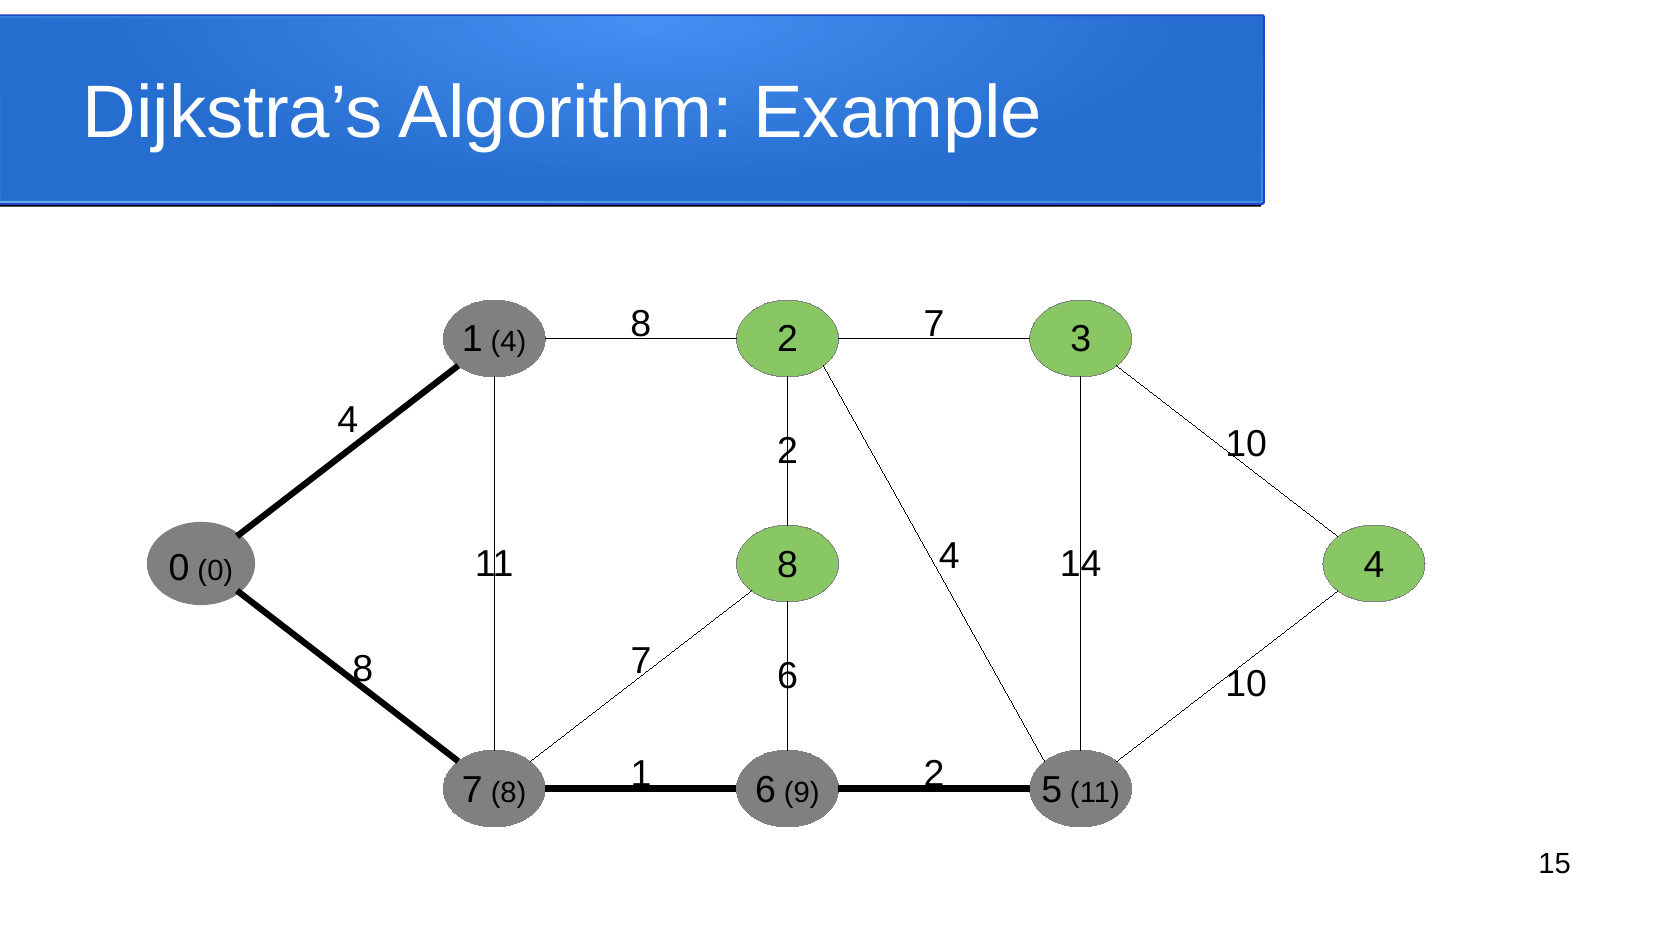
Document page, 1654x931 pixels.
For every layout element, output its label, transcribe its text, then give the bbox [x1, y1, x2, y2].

text_box 5 (11) [1029, 750, 1132, 827]
text_box 3 [1029, 300, 1132, 377]
text_box 4 [1322, 525, 1426, 602]
text_box 0 (0) [149, 525, 252, 602]
text_box 7 (8) [443, 750, 545, 827]
text_box 6 (9) [736, 750, 839, 827]
text_box 8 [736, 525, 839, 602]
title Dijkstra’s Algorithm: Example [82, 35, 1235, 189]
text_box 1 (4) [443, 300, 546, 377]
text_box 2 [736, 300, 839, 377]
